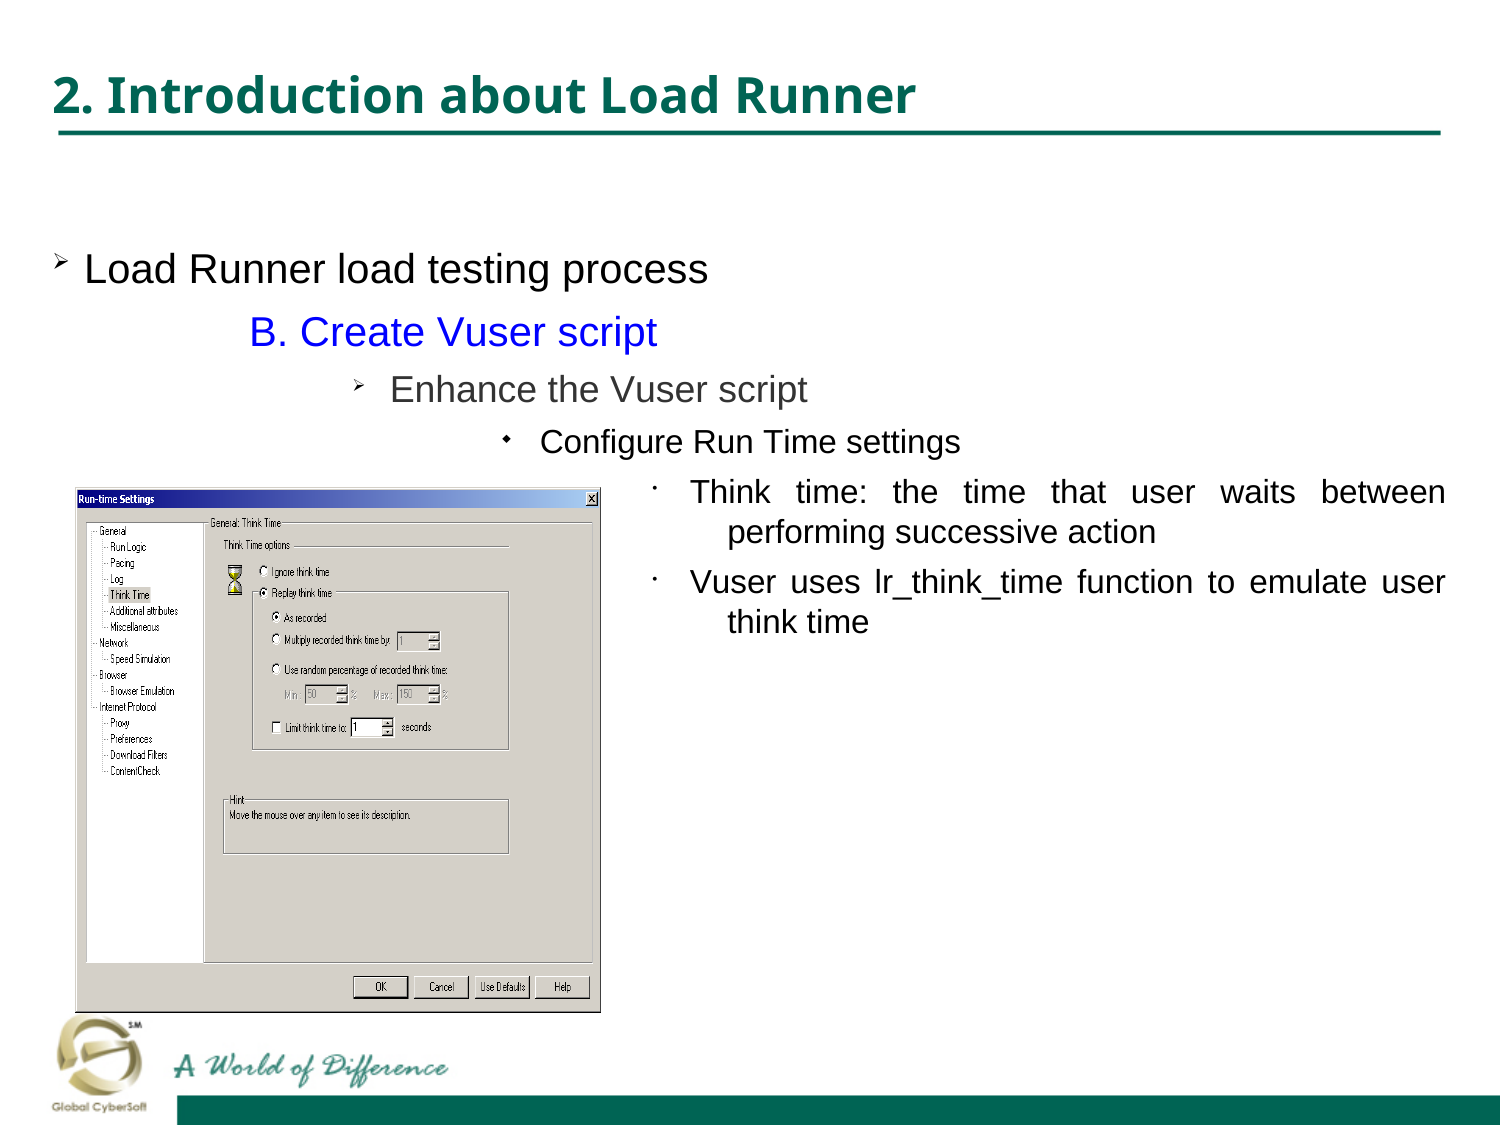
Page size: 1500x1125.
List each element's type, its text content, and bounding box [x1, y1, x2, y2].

title 2. Introduction about Load Runner [37, 0, 1463, 155]
picture [0, 0, 1500, 1125]
list Load Runner load testing process B. Create Vuser script Enhance the Vuser script Configure Run Time settings Think time: the time that user waits between performing successive action Vuser uses lr_think_time function to emulate user think time [37, 155, 1463, 1006]
